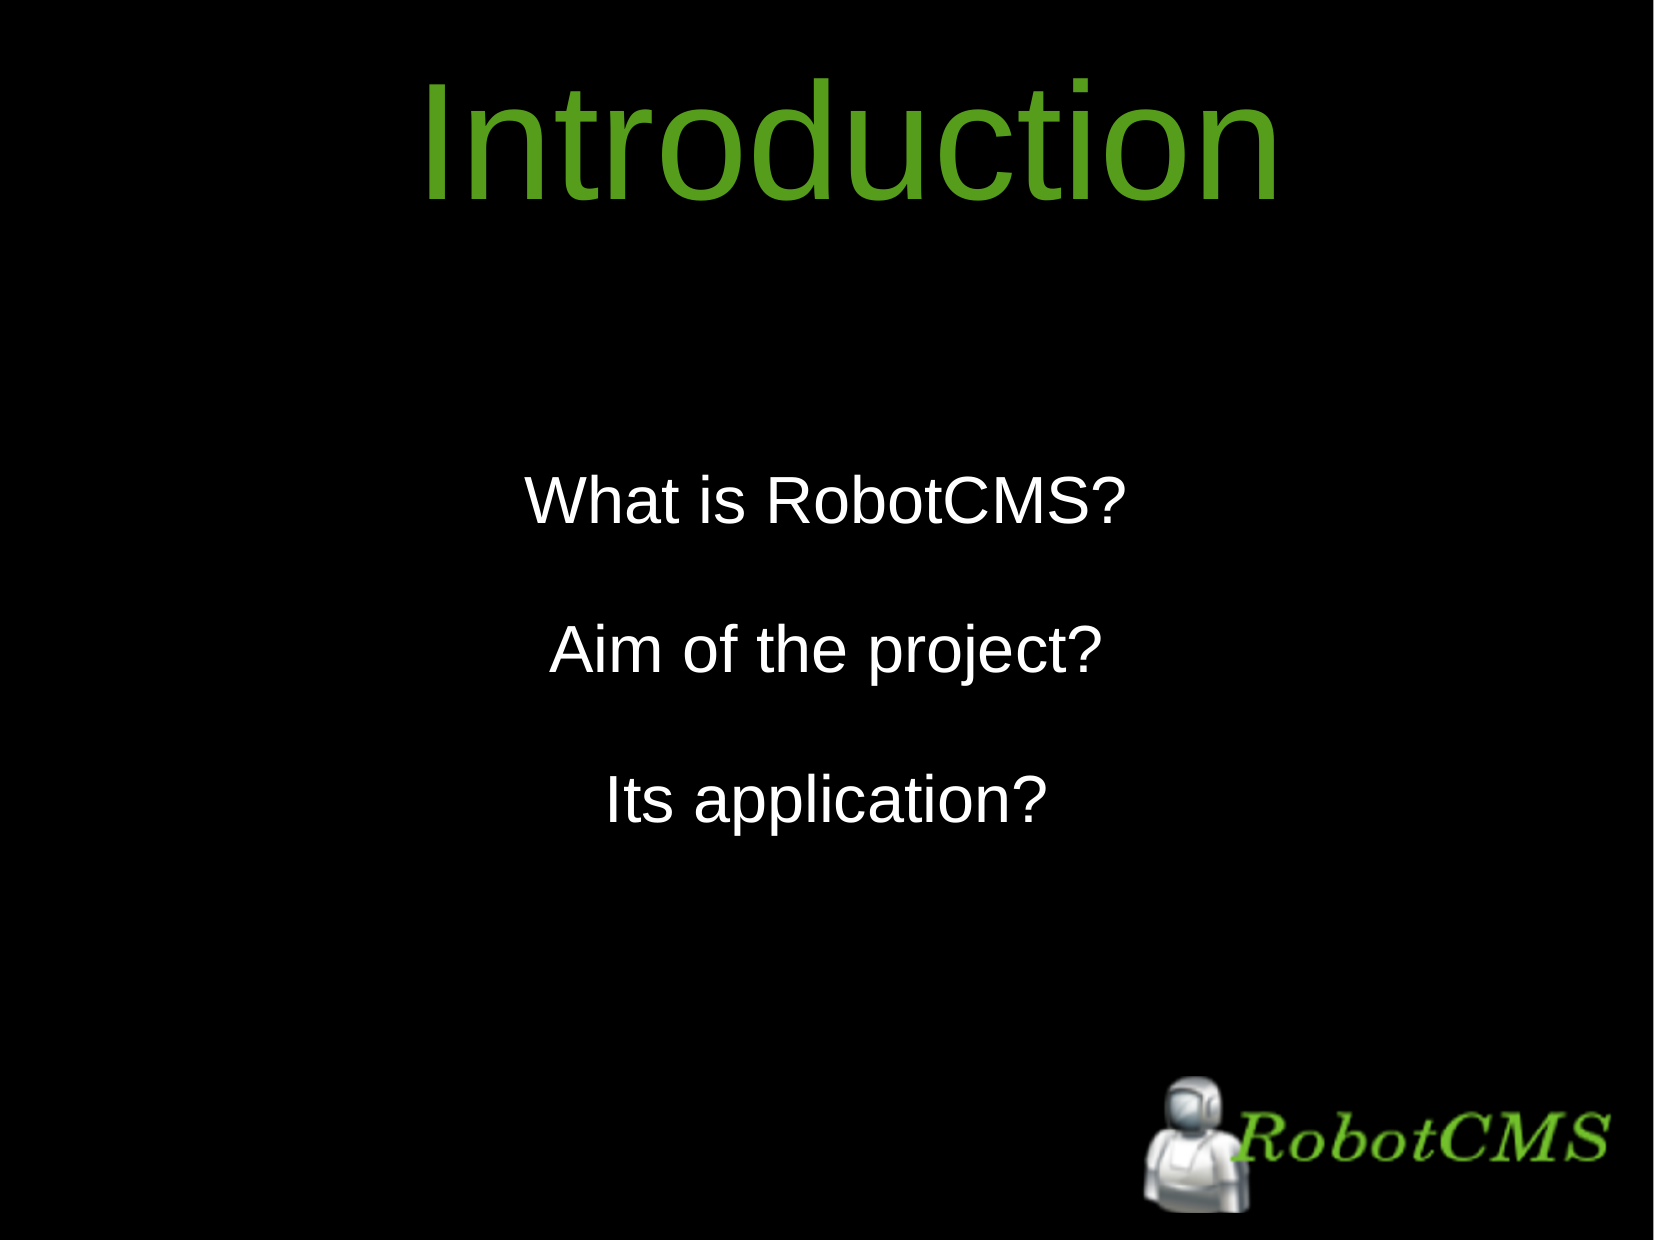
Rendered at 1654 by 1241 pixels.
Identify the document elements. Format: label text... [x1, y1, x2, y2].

text_box Introduction [389, 41, 1312, 243]
picture [1133, 1074, 1654, 1213]
subtitle What is RobotCMS? Aim of the project? Its application? [82, 290, 1571, 1010]
